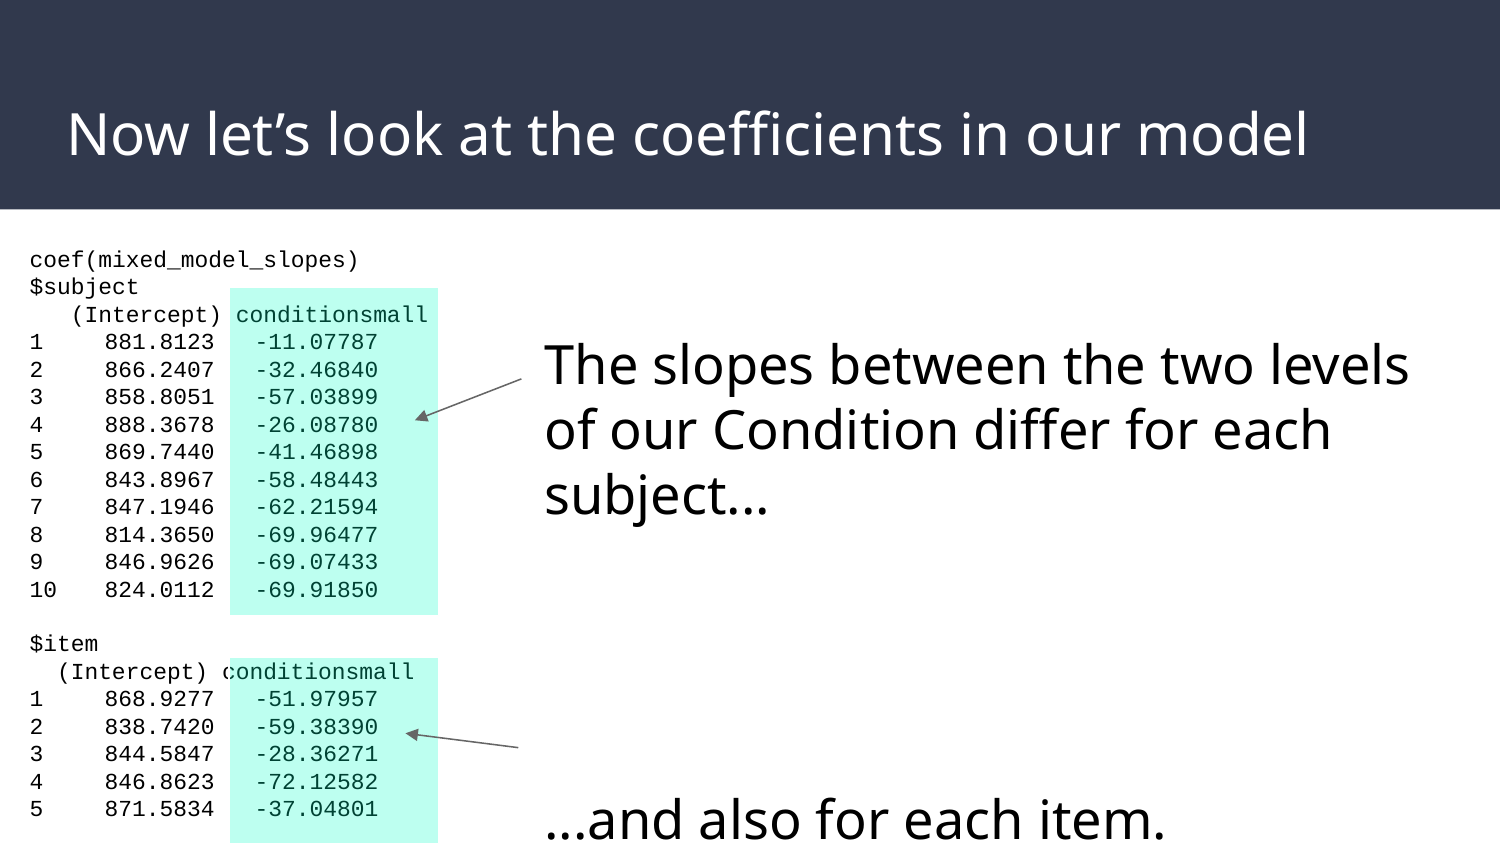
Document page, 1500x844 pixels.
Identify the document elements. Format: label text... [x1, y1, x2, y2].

text_box coef(mixed_model_slopes) $subject (Intercept) conditionsmall 1 881.8123 -11.07787 2 866.2407 -32.46840 3 858.8051 -57.03899 4 888.3678 -26.08780 5 869.7440 -41.46898 6 843.8967 -58.48443 7 847.1946 -62.21594 8 814.3650 -69.96477 9 846.9626 -69.07433 10 824.0112 -69.91850 $item (Intercept) conditionsmall 1 868.9277 -51.97957 2 838.7420 -59.38390 3 844.5847 -28.36271 4 846.8623 -72.12582 5 871.5834 -37.04801 [14, 229, 1459, 818]
text_box [229, 656, 439, 844]
text_box [229, 286, 439, 616]
title Now let’s look at the coefficients in our model [51, 82, 1449, 185]
text_box The slopes between the two levels of our Condition differ for each subject... ...and also for each item. [529, 315, 1471, 773]
